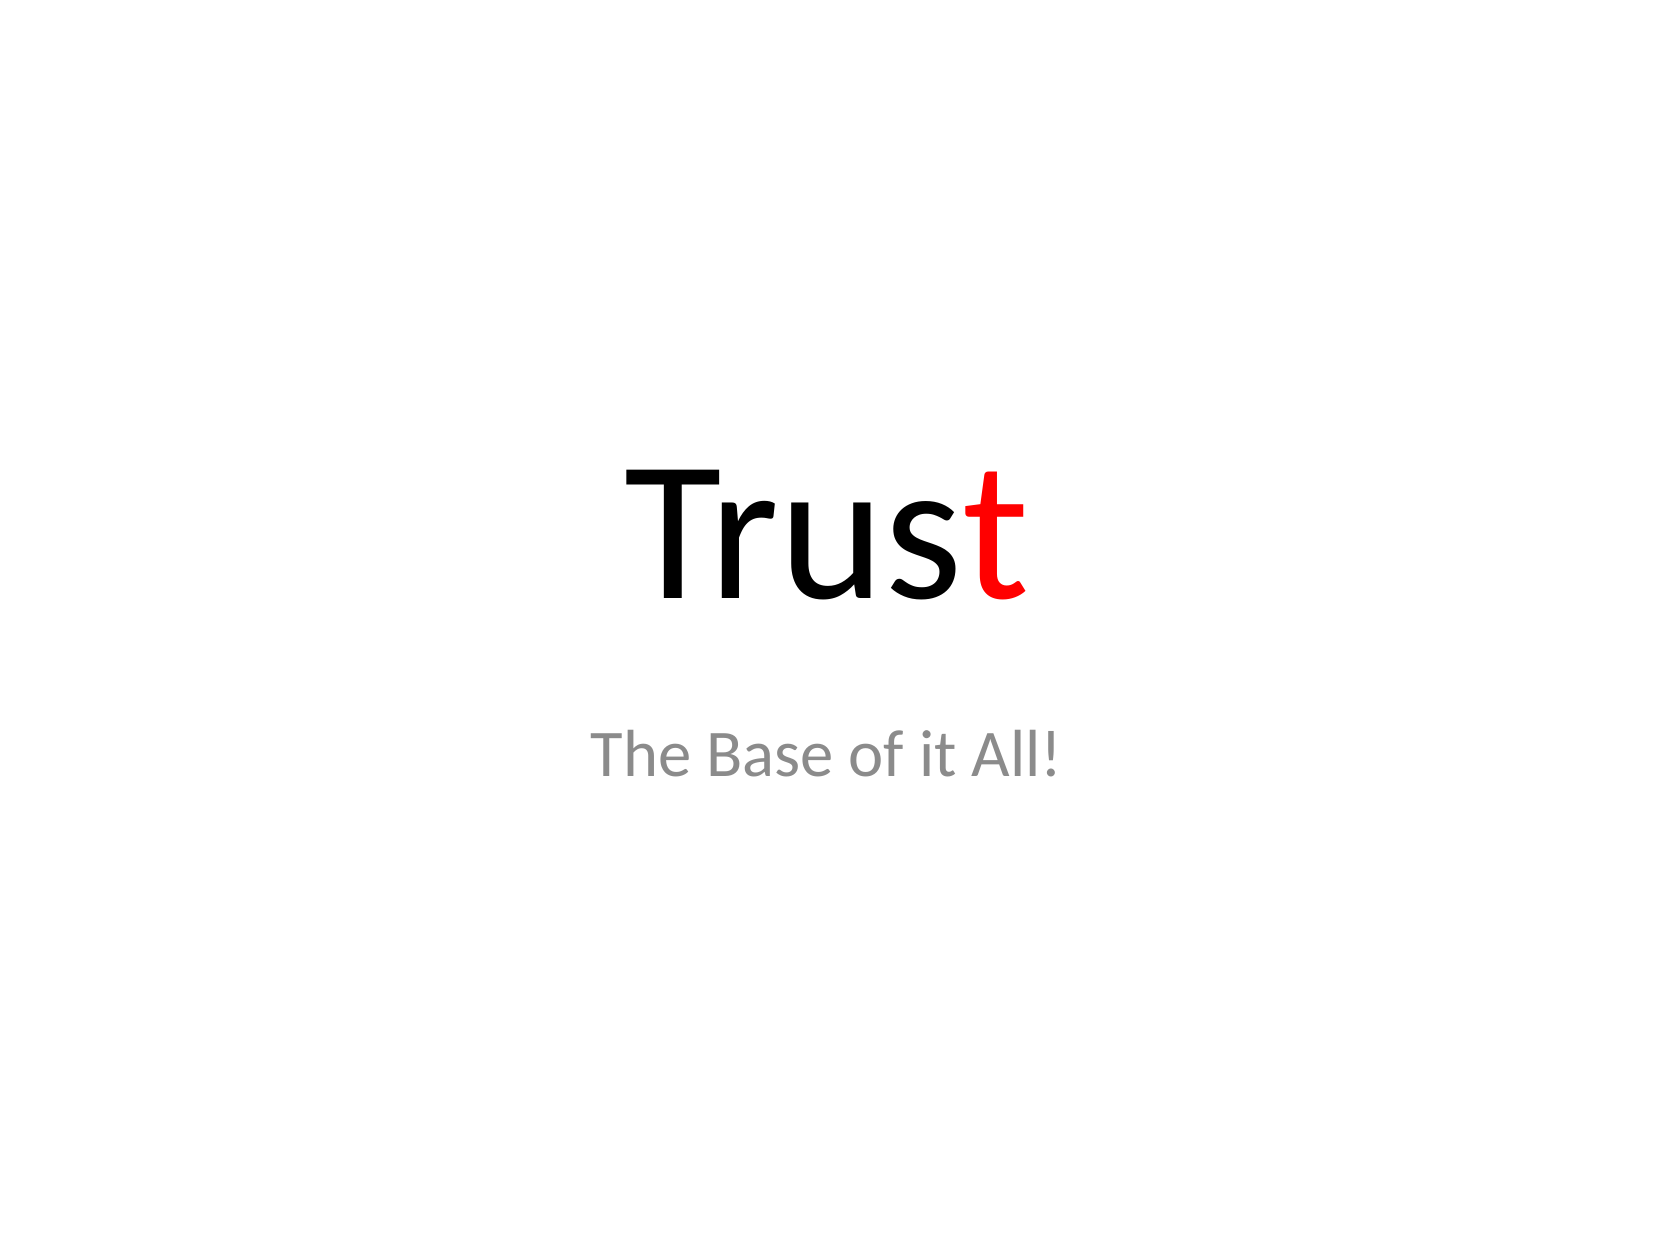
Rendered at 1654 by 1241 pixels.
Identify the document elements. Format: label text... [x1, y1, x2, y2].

title Trust [124, 385, 1530, 651]
subtitle The Base of it All! [248, 702, 1406, 1020]
